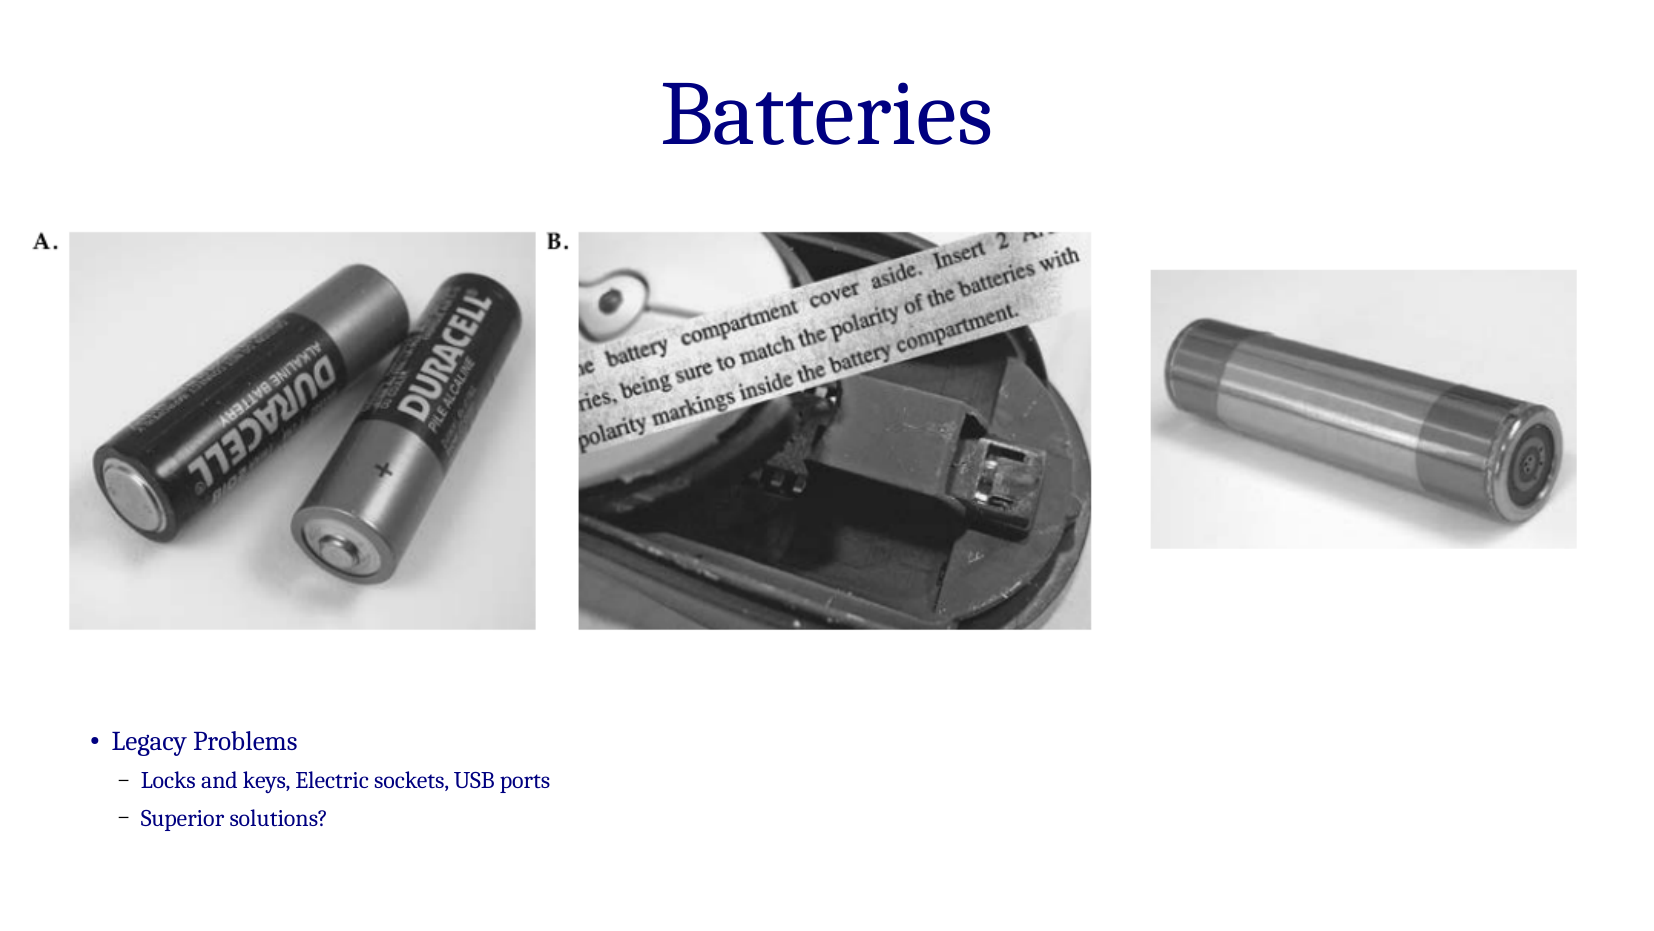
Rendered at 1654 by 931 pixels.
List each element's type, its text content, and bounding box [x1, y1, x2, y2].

picture [25, 217, 1119, 650]
picture [1144, 259, 1595, 567]
list Legacy Problems Locks and keys, Electric sockets, USB ports Superior solutions? [82, 726, 1571, 834]
title Batteries [82, 37, 1571, 193]
